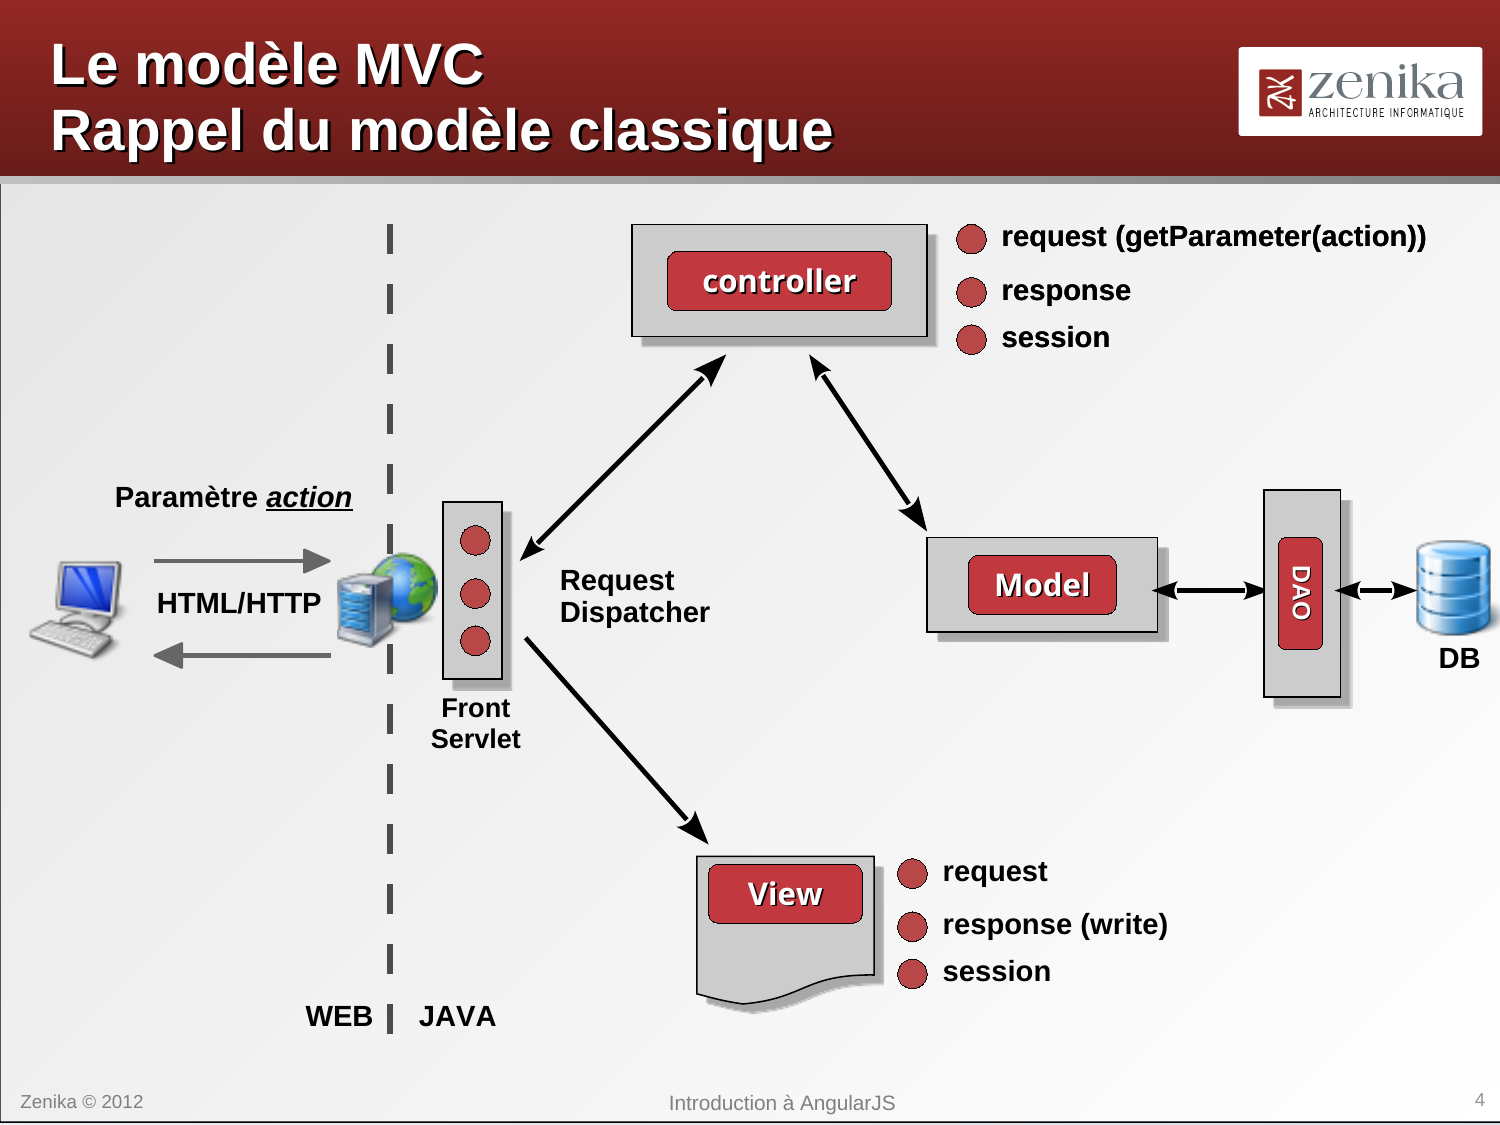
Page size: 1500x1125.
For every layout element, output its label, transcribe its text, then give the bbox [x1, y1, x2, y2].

picture [29, 560, 130, 661]
text_box [897, 911, 927, 942]
text_box session [986, 316, 1127, 365]
text_box Front Servlet [415, 685, 536, 762]
text_box request (getParameter(action)) [986, 216, 1444, 264]
text_box Request Dispatcher [545, 555, 726, 637]
text_box [897, 959, 927, 989]
text_box [956, 324, 986, 355]
picture [337, 549, 438, 650]
text_box JAVA [404, 992, 512, 1041]
text_box [696, 856, 875, 1004]
picture [1257, 58, 1464, 125]
text_box Paramètre action [100, 473, 368, 522]
picture [1411, 537, 1500, 638]
text_box WEB [290, 992, 389, 1041]
text_box request [927, 850, 1064, 898]
text_box [956, 224, 986, 254]
text_box DAO [1278, 537, 1323, 650]
text_box DB [1423, 638, 1496, 683]
text_box View [708, 864, 863, 924]
title Le modèle MVC Rappel du modèle classique [50, 15, 1206, 180]
text_box session [927, 950, 1068, 999]
text_box [631, 224, 928, 337]
text_box HTML/HTTP [142, 579, 337, 628]
text_box Model [968, 555, 1117, 615]
text_box [1263, 490, 1341, 697]
text_box response (write) [927, 903, 1185, 952]
text_box [442, 501, 502, 680]
text_box [927, 537, 1158, 632]
text_box response [986, 269, 1148, 317]
text_box controller [667, 251, 892, 311]
text_box [897, 858, 927, 889]
text_box [956, 277, 986, 308]
